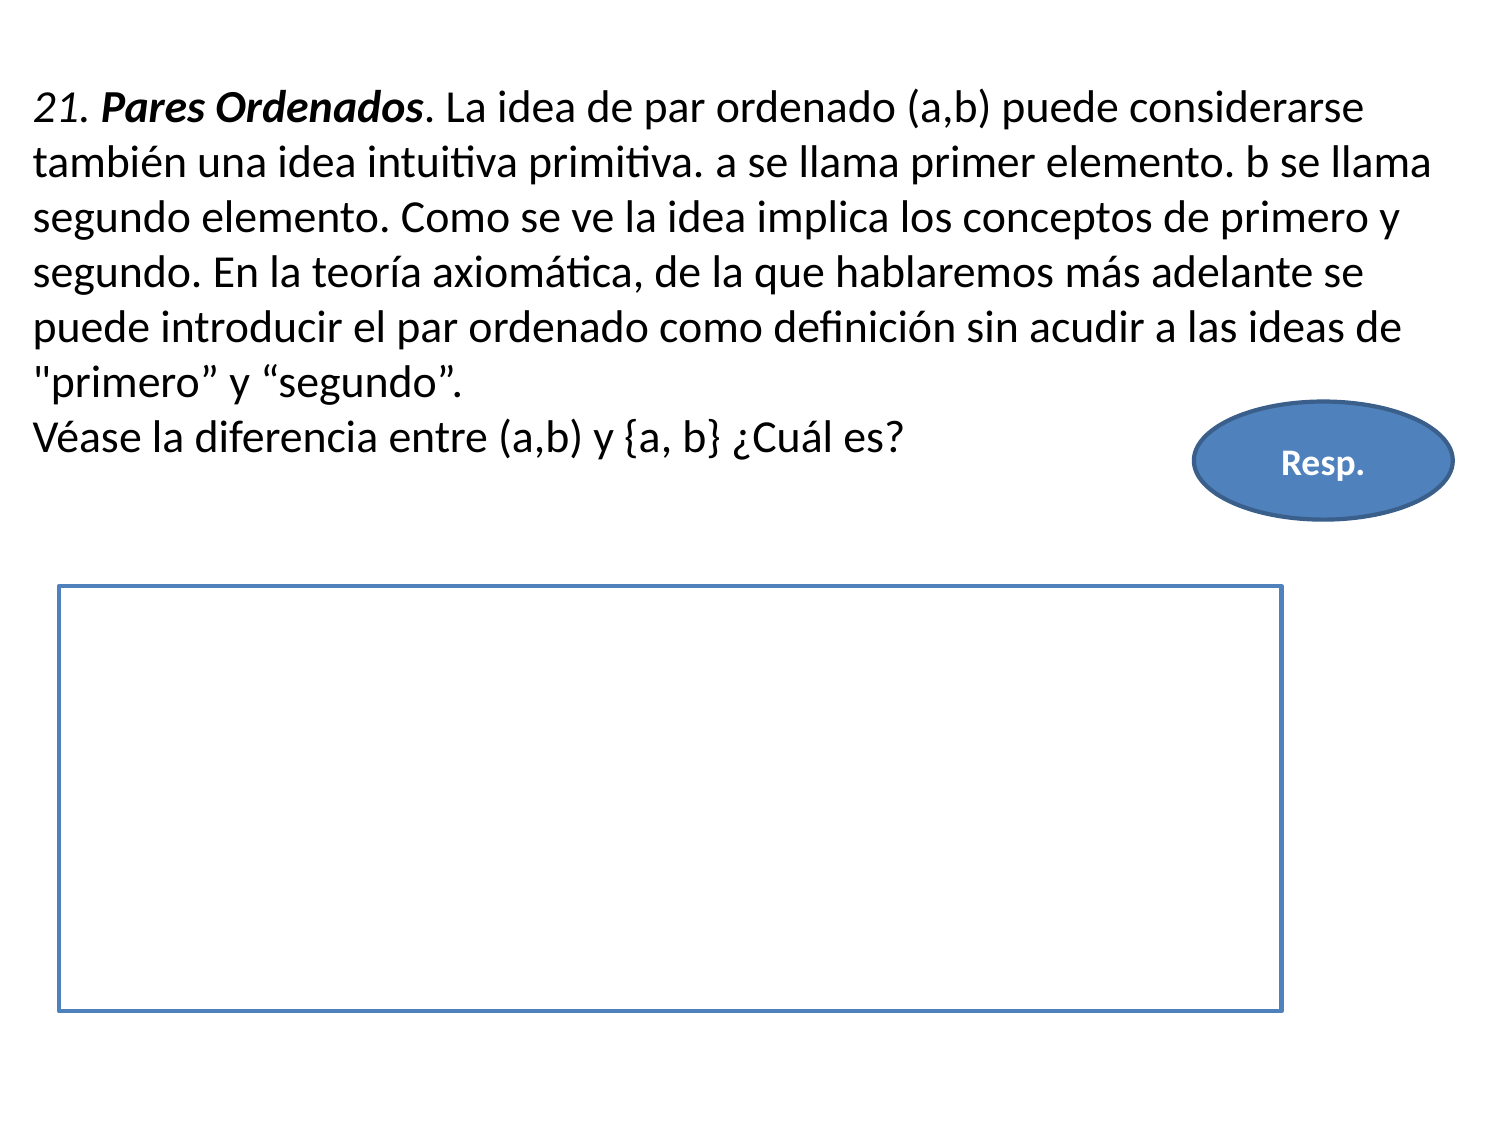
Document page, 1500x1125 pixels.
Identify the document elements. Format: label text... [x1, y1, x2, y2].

text_box Resp. [1193, 401, 1453, 520]
text_box [58, 586, 1282, 1012]
title 21. Pares Ordenados. La idea de par ordenado (a,b) puede considerarse también una idea intuitiva primitiva. a se llama primer elemento. b se llama segundo elemento. Como se ve la idea implica los conceptos de primero y segundo. En la teoría axiomática, de la que hablaremos más adelante se puede introducir el par ordenado como definición sin acudir a las ideas de "primero” y “segundo”. Véase la diferencia entre (a,b) y {a, b} ¿Cuál es? [17, 54, 1495, 539]
